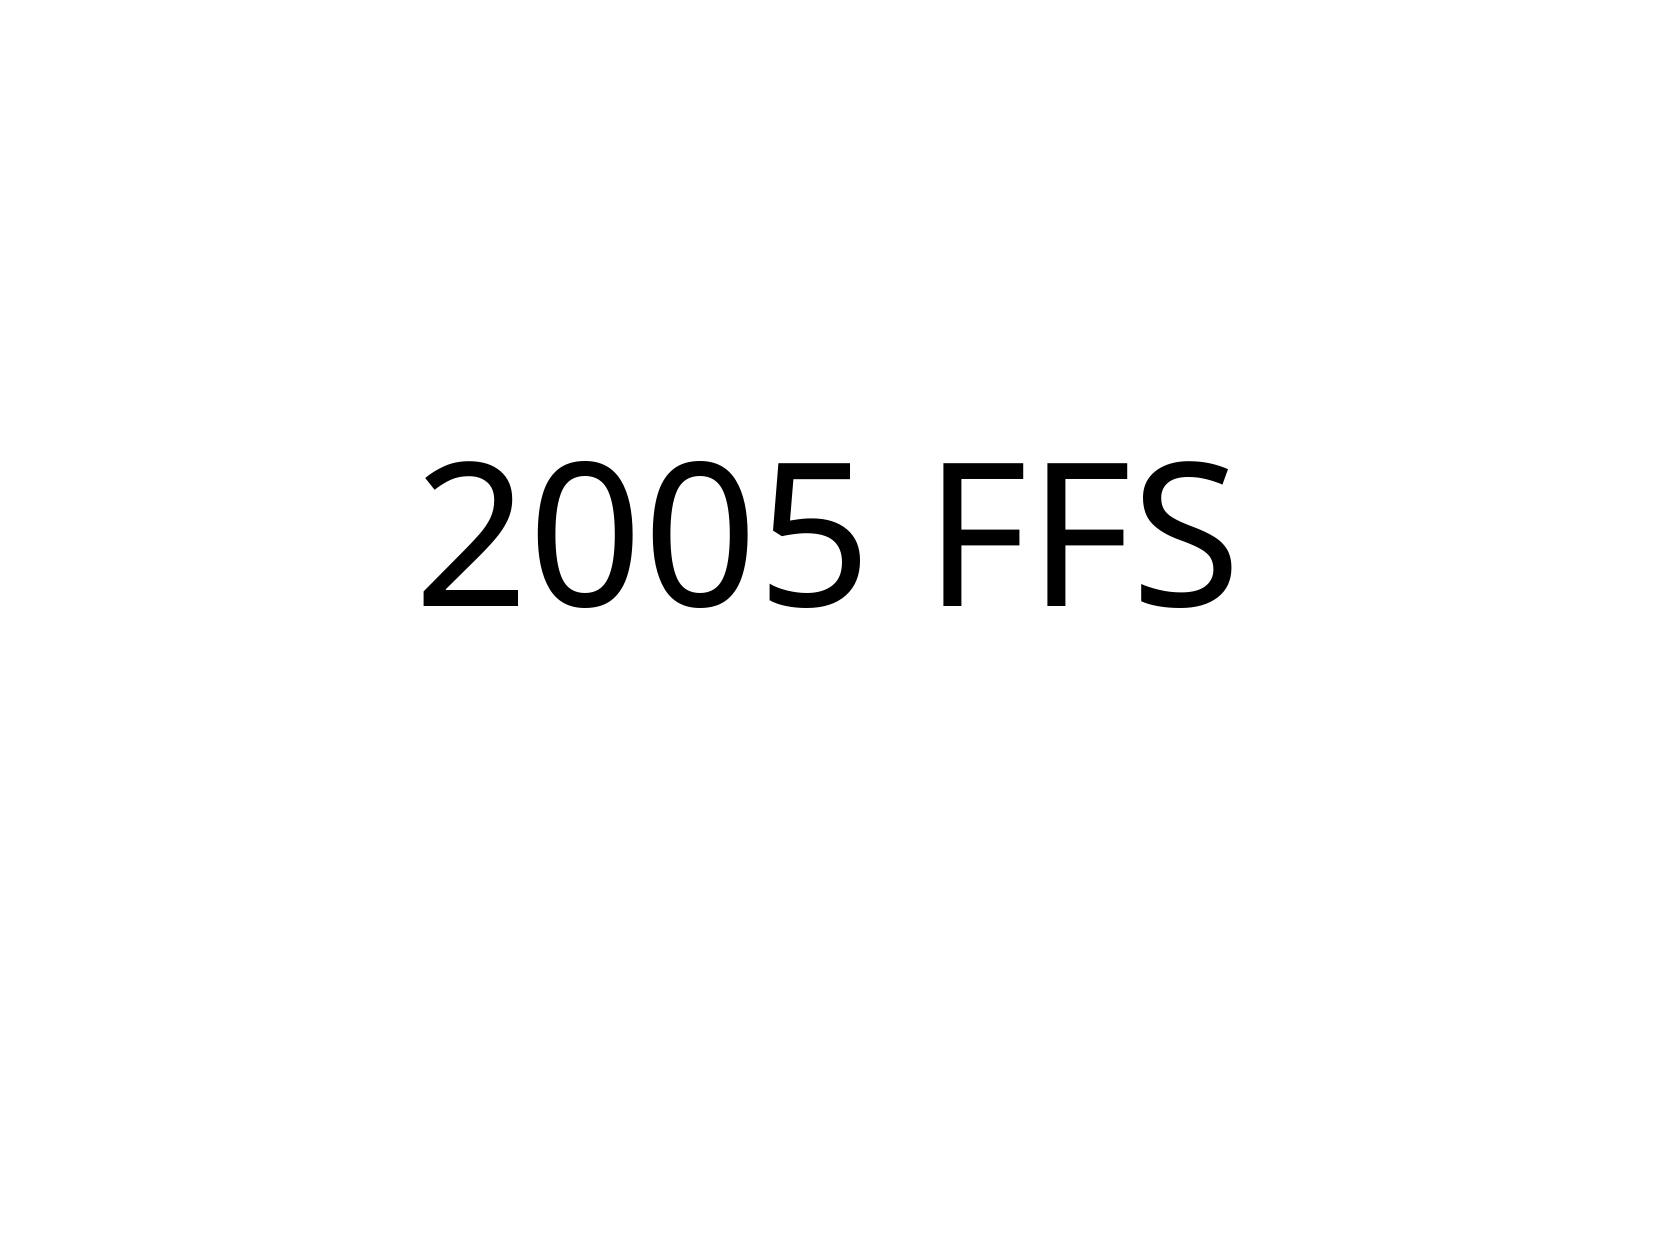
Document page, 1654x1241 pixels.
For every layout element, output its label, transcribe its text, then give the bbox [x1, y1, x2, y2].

text_box 2005 FFS [84, 414, 1573, 643]
